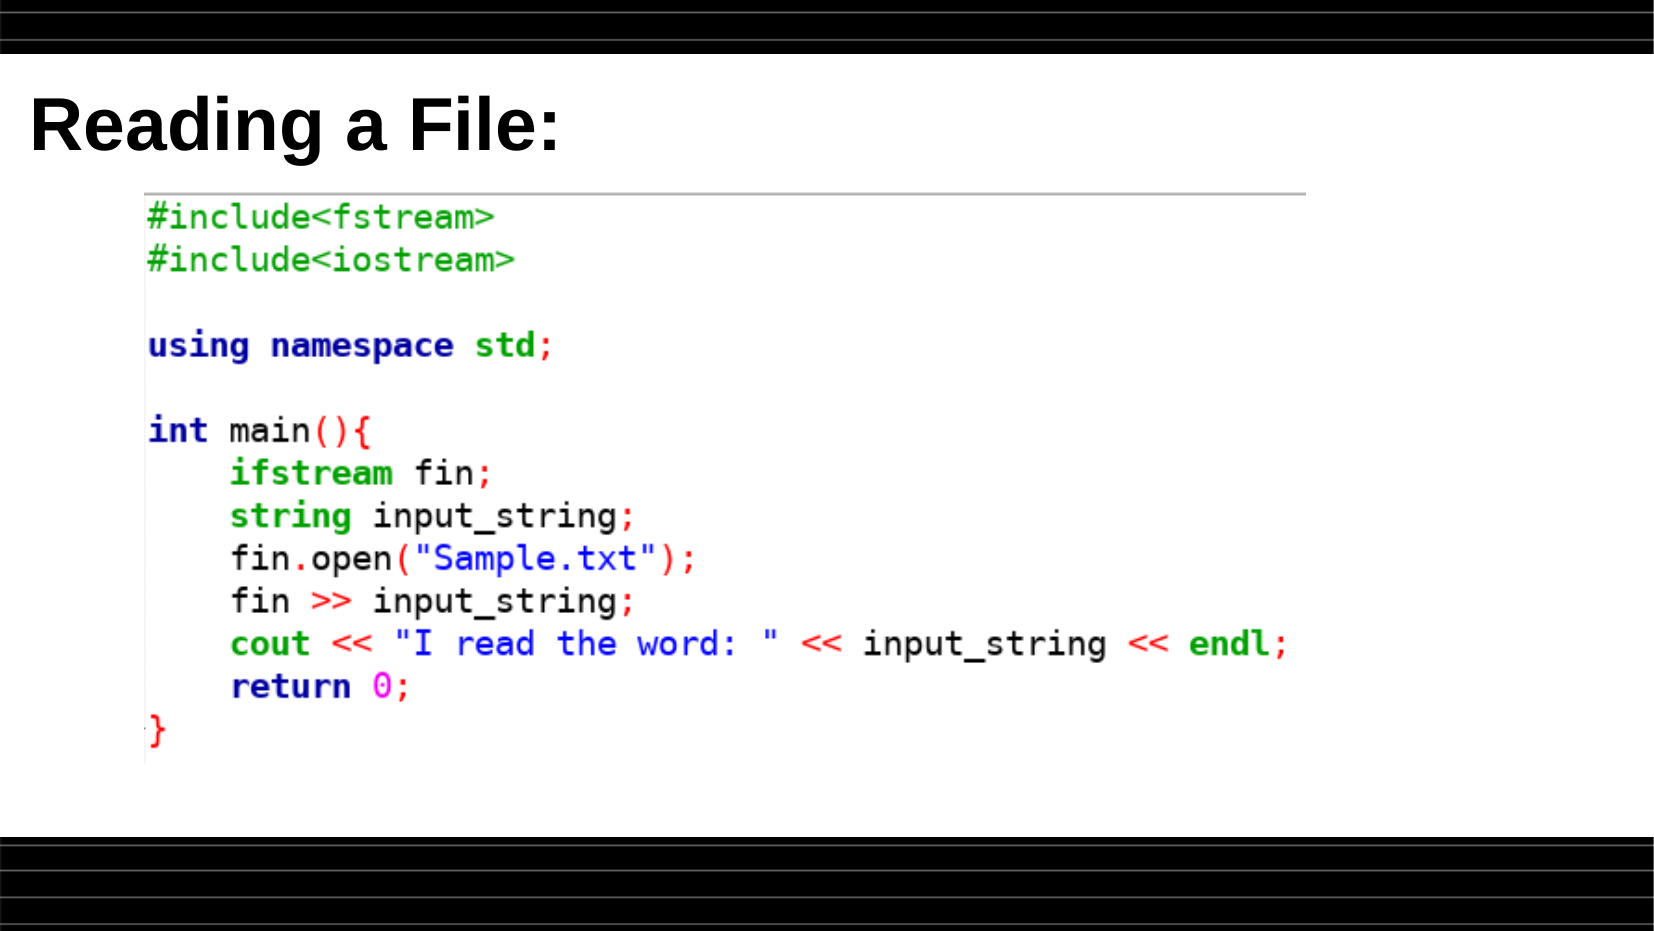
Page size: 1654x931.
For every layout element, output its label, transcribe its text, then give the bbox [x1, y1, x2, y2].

picture [0, 837, 1654, 931]
text_box Reading a File: [15, 75, 1591, 175]
picture [0, 0, 1654, 54]
picture [144, 192, 1306, 766]
